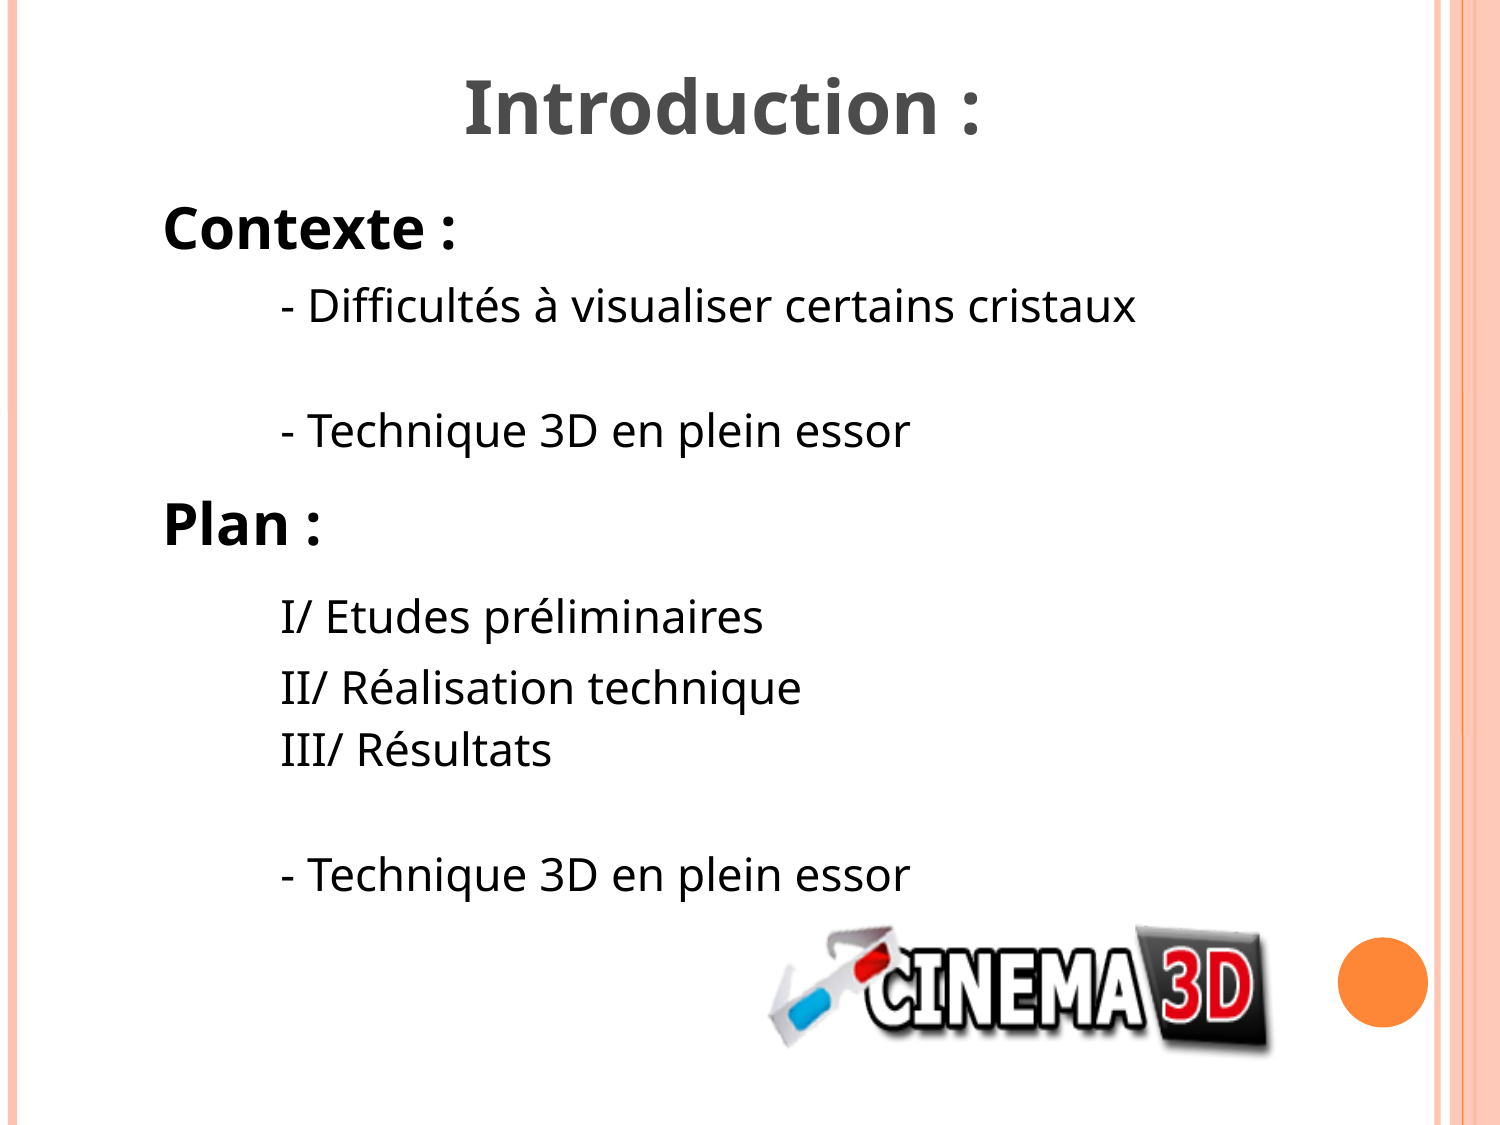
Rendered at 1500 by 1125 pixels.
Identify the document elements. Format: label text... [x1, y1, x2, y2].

text_box - Difficultés à visualiser certains cristaux - Technique 3D en plein essor [265, 265, 1414, 487]
picture [767, 915, 1329, 1064]
text_box Plan : [147, 475, 862, 562]
text_box Contexte : [147, 180, 862, 266]
text_box I/ Etudes préliminaires II/ Réalisation technique III/ Résultats - Technique 3D en plein essor [265, 576, 1414, 879]
text_box Introduction : [442, 47, 1004, 178]
